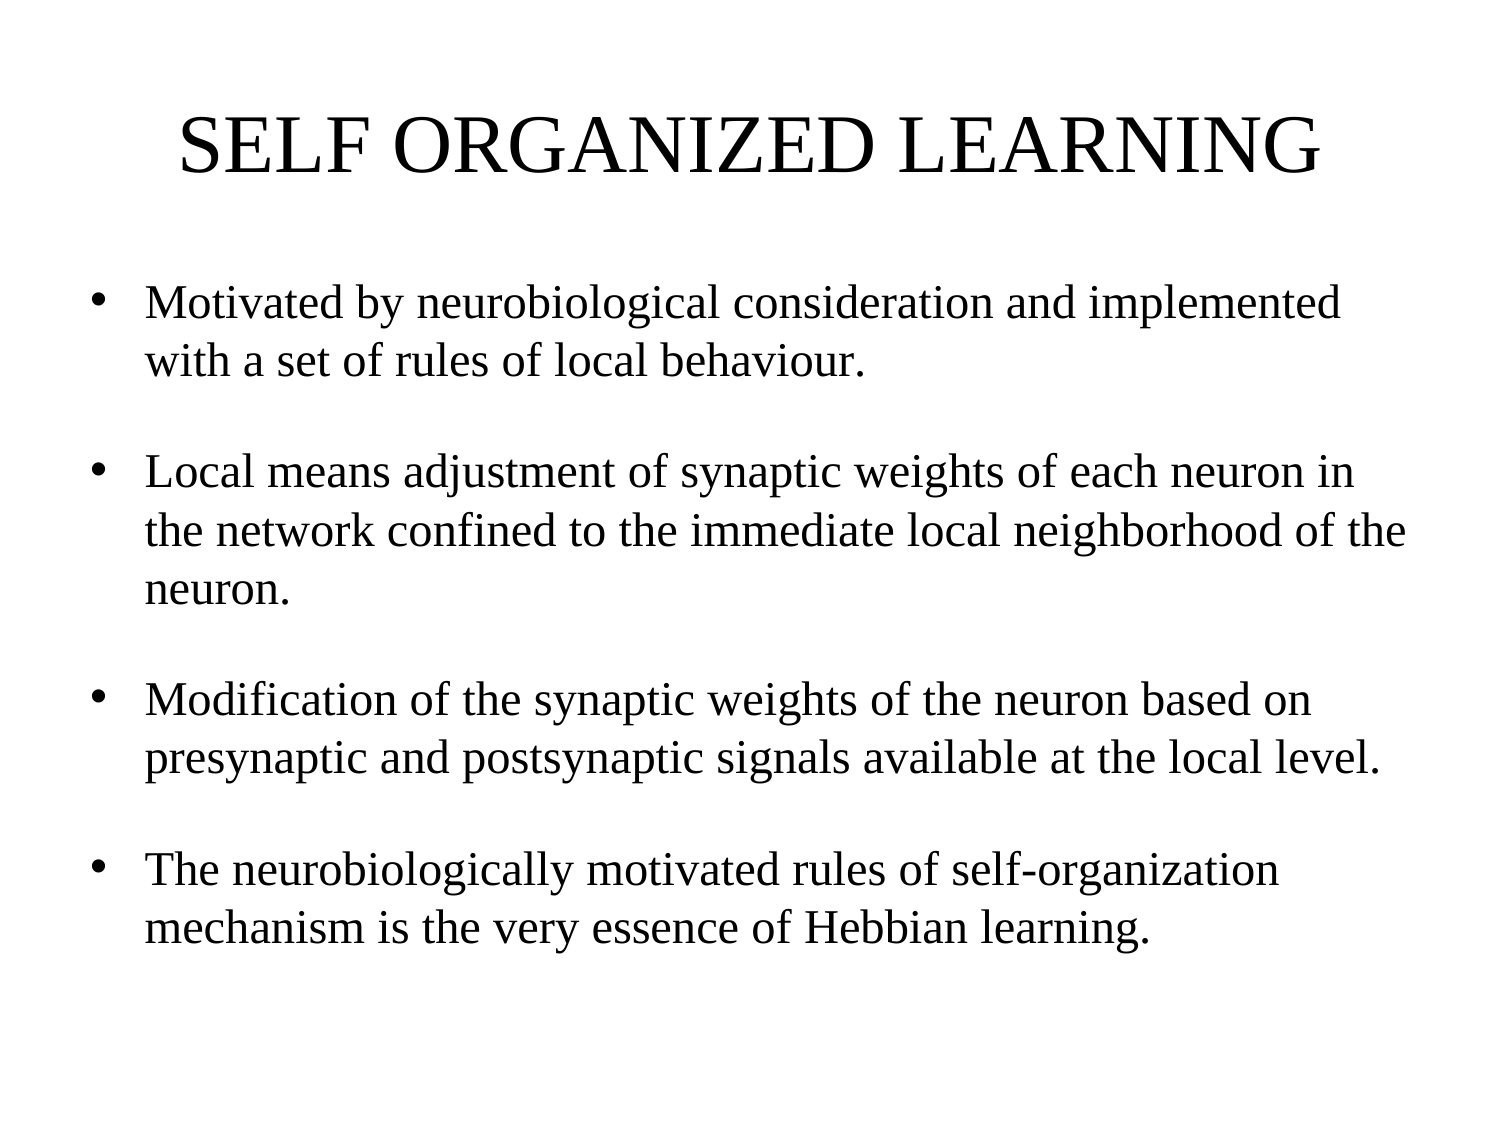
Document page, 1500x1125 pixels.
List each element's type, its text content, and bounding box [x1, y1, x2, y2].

title SELF ORGANIZED LEARNING [75, 45, 1426, 233]
list Motivated by neurobiological consideration and implemented with a set of rules of local behaviour. Local means adjustment of synaptic weights of each neuron in the network confined to the immediate local neighborhood of the neuron. Modification of the synaptic weights of the neuron based on presynaptic and postsynaptic signals available at the local level. The neurobiologically motivated rules of self-organization mechanism is the very essence of Hebbian learning. [75, 262, 1426, 1005]
